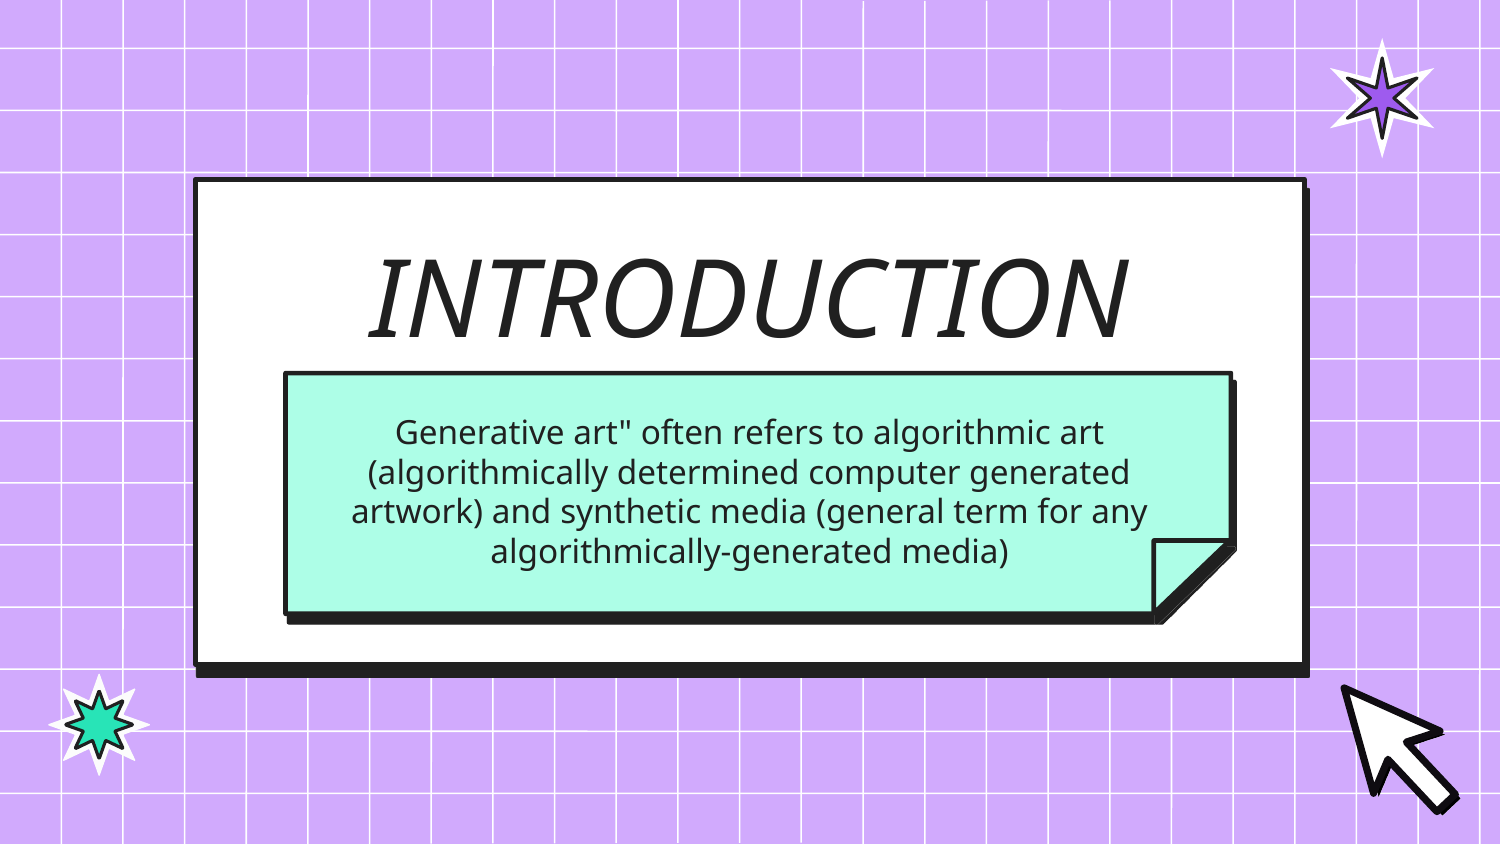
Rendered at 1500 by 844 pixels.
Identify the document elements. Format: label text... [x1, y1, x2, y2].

text_box [285, 373, 1231, 614]
text_box [48, 673, 150, 776]
text_box [1340, 684, 1459, 816]
text_box [1329, 37, 1435, 159]
title INTRODUCTION [268, 214, 1232, 353]
subtitle Generative art" often refers to algorithmic art (algorithmically determined computer generated artwork) and synthetic media (general term for any algorithmically-generated media) [288, 395, 1211, 578]
